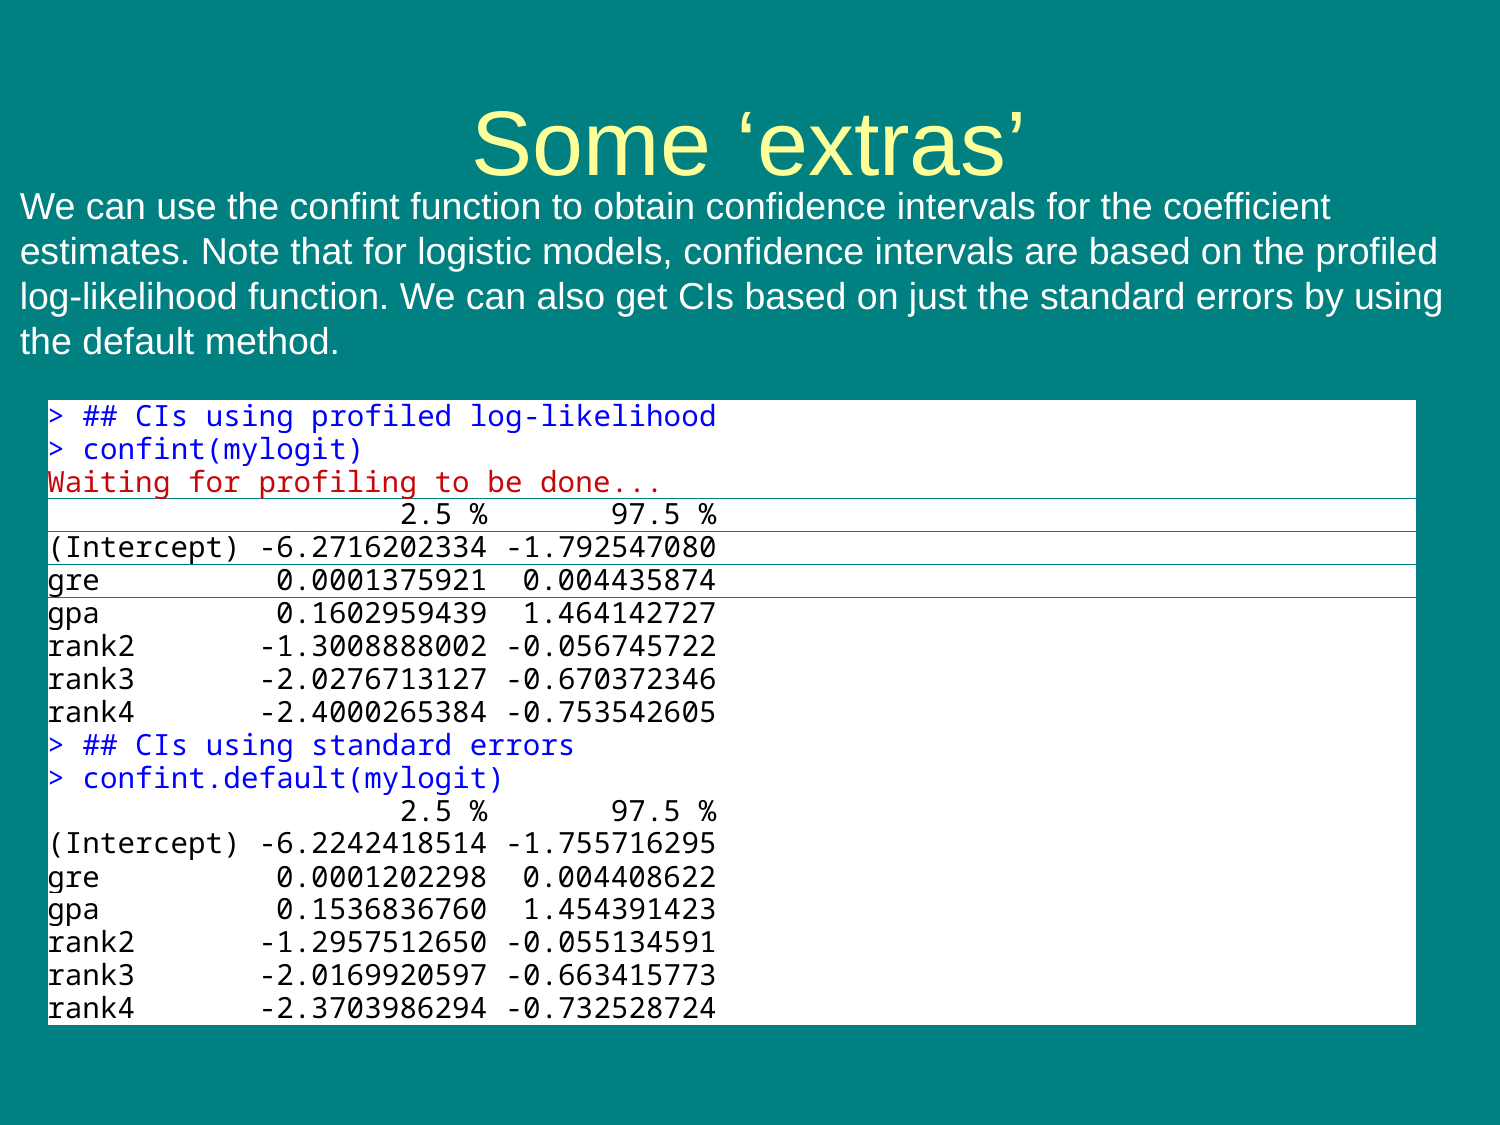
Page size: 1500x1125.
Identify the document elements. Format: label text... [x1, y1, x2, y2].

title Some ‘extras’ [75, 45, 1425, 174]
picture [47, 399, 1418, 1025]
text_box We can use the confint function to obtain confidence intervals for the coefficient estimates. Note that for logistic models, confidence intervals are based on the profiled log-likelihood function. We can also get CIs based on just the standard errors by using the default method. [4, 174, 1488, 415]
